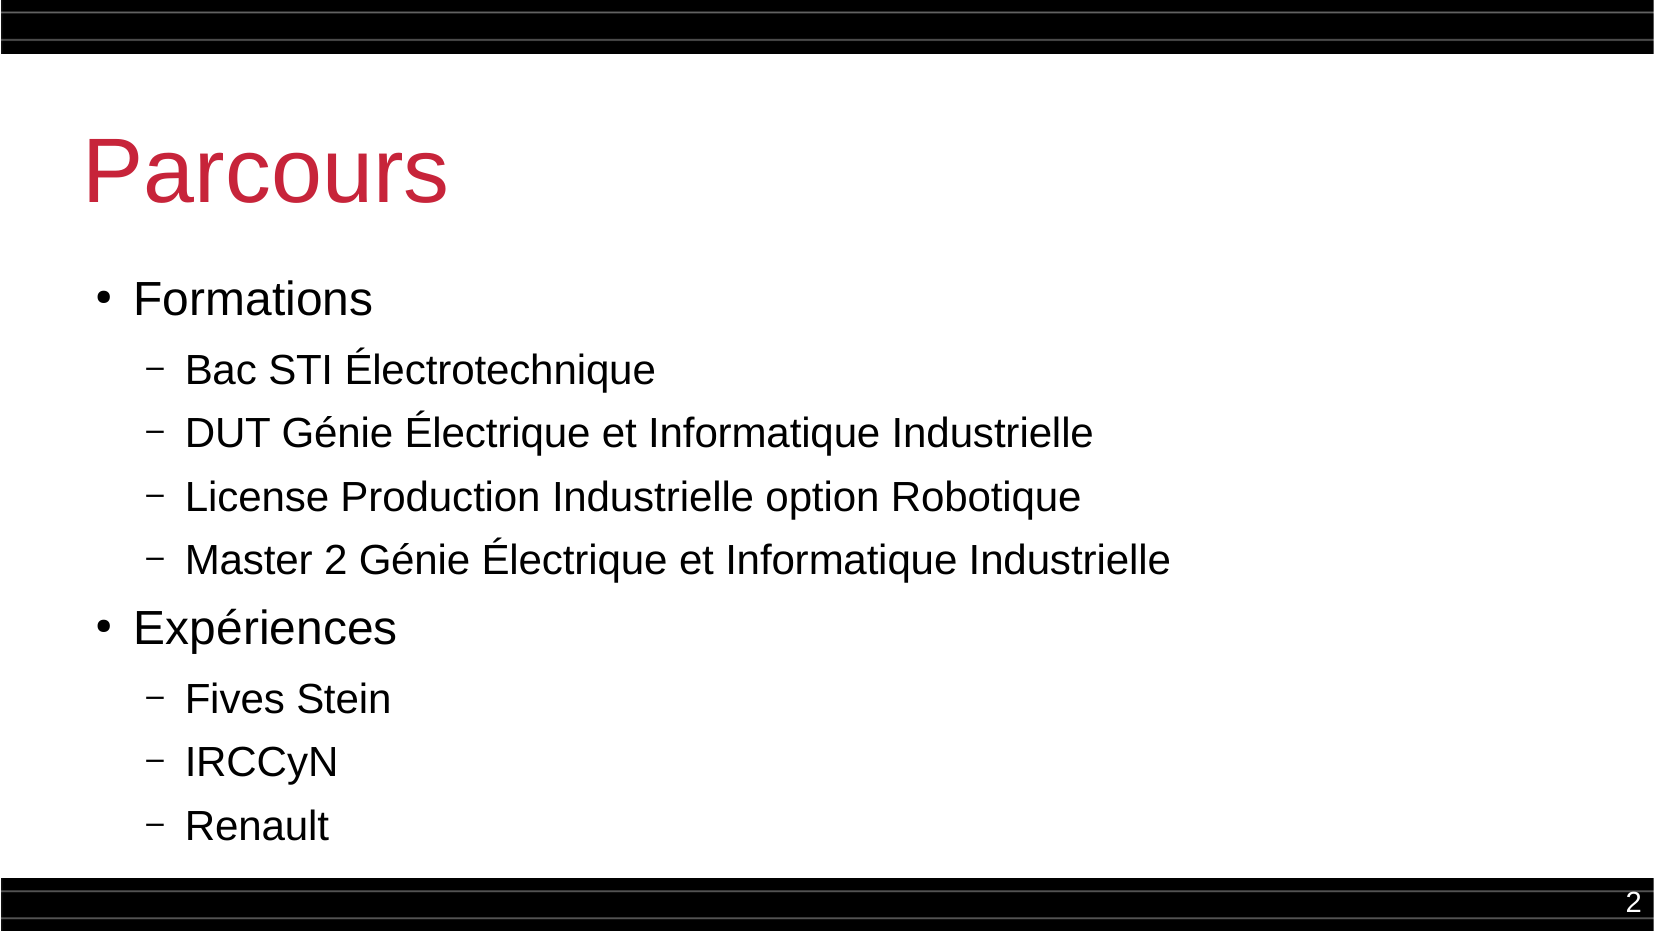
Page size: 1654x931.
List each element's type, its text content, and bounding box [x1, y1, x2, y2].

picture [1, 0, 1654, 54]
list Formations Bac STI Électrotechnique DUT Génie Électrique et Informatique Industrielle License Production Industrielle option Robotique Master 2 Génie Électrique et Informatique Industrielle Expériences Fives Stein IRCCyN Renault [82, 271, 1571, 851]
title Parcours [82, 92, 1571, 249]
picture [1, 878, 1654, 931]
